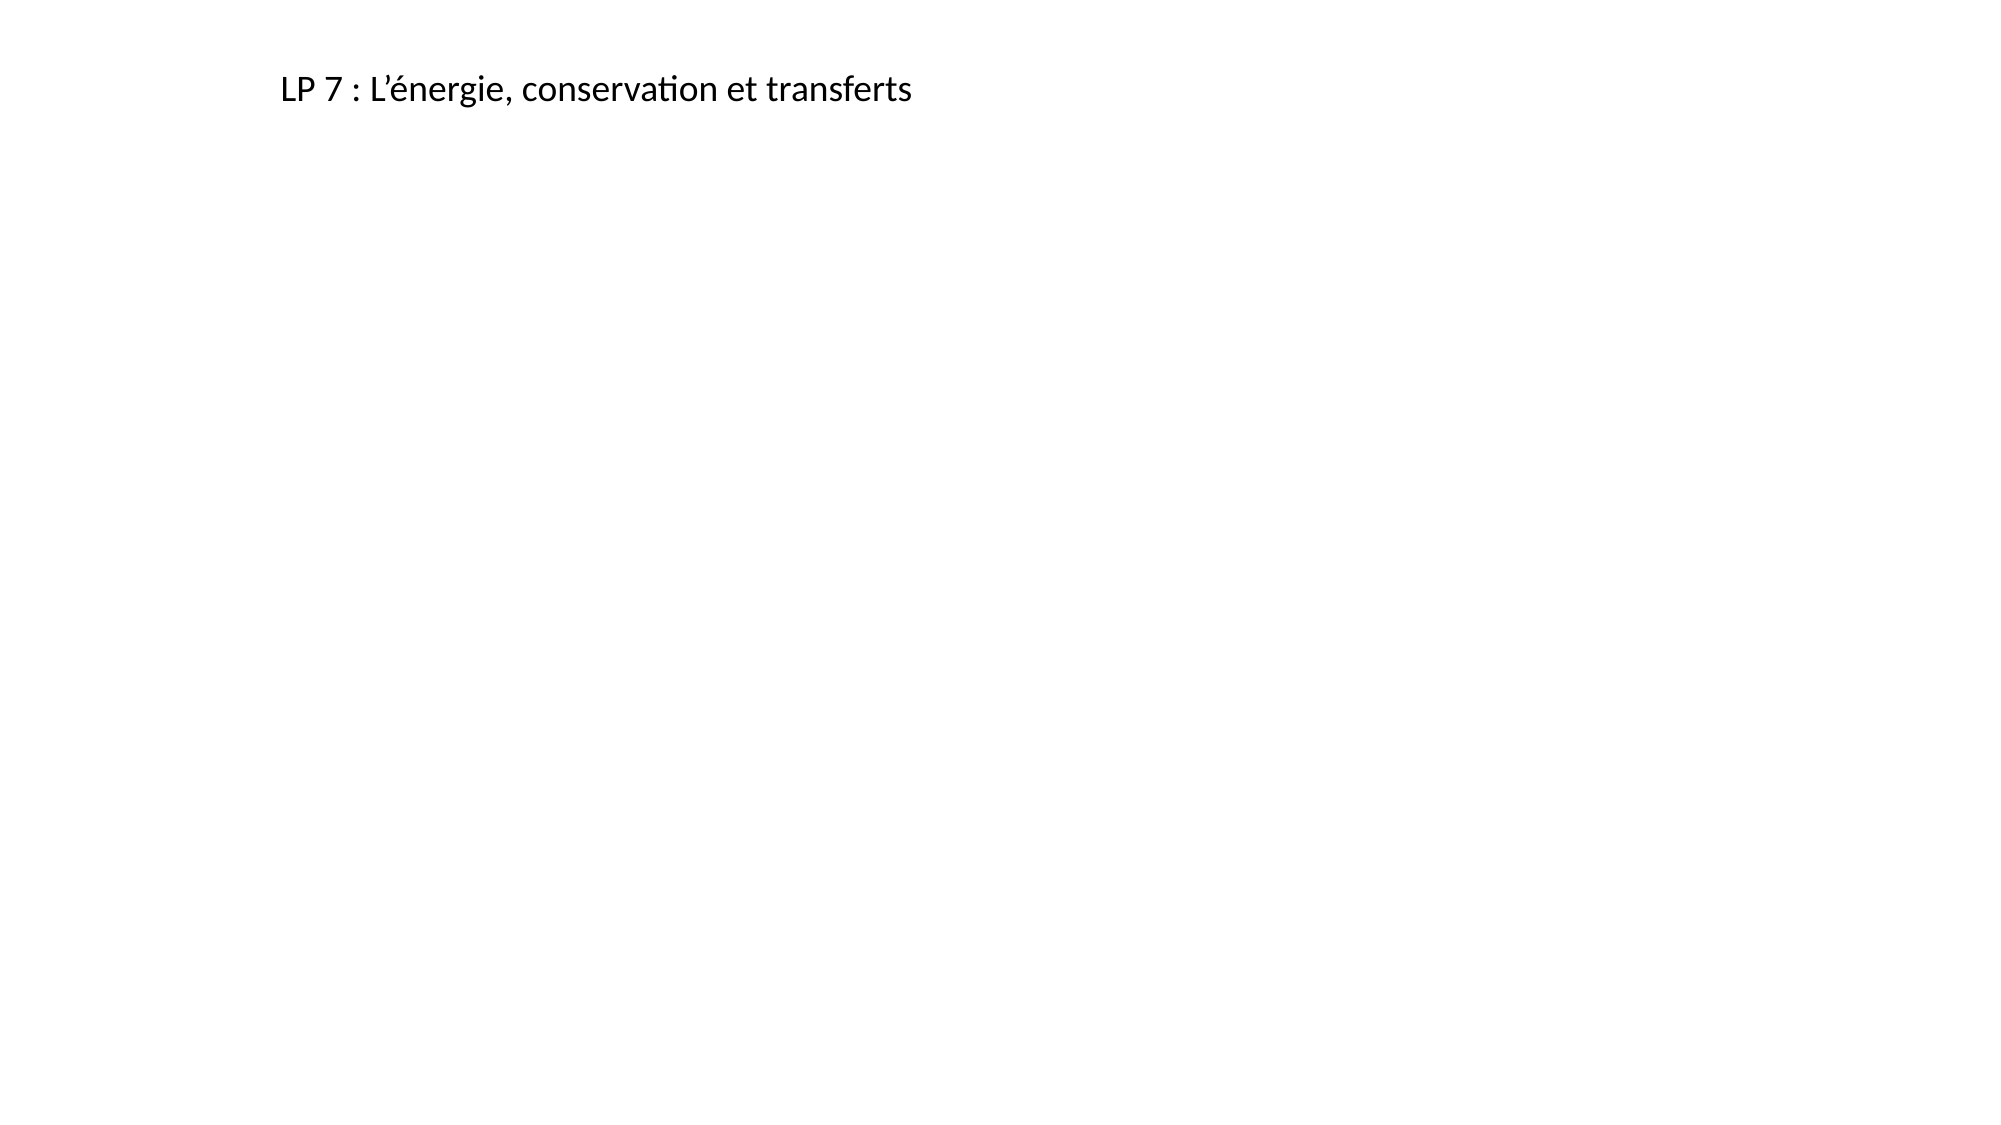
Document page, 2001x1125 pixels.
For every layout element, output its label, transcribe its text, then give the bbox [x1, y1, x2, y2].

text_box LP 7 : L’énergie, conservation et transferts [265, 56, 1630, 117]
